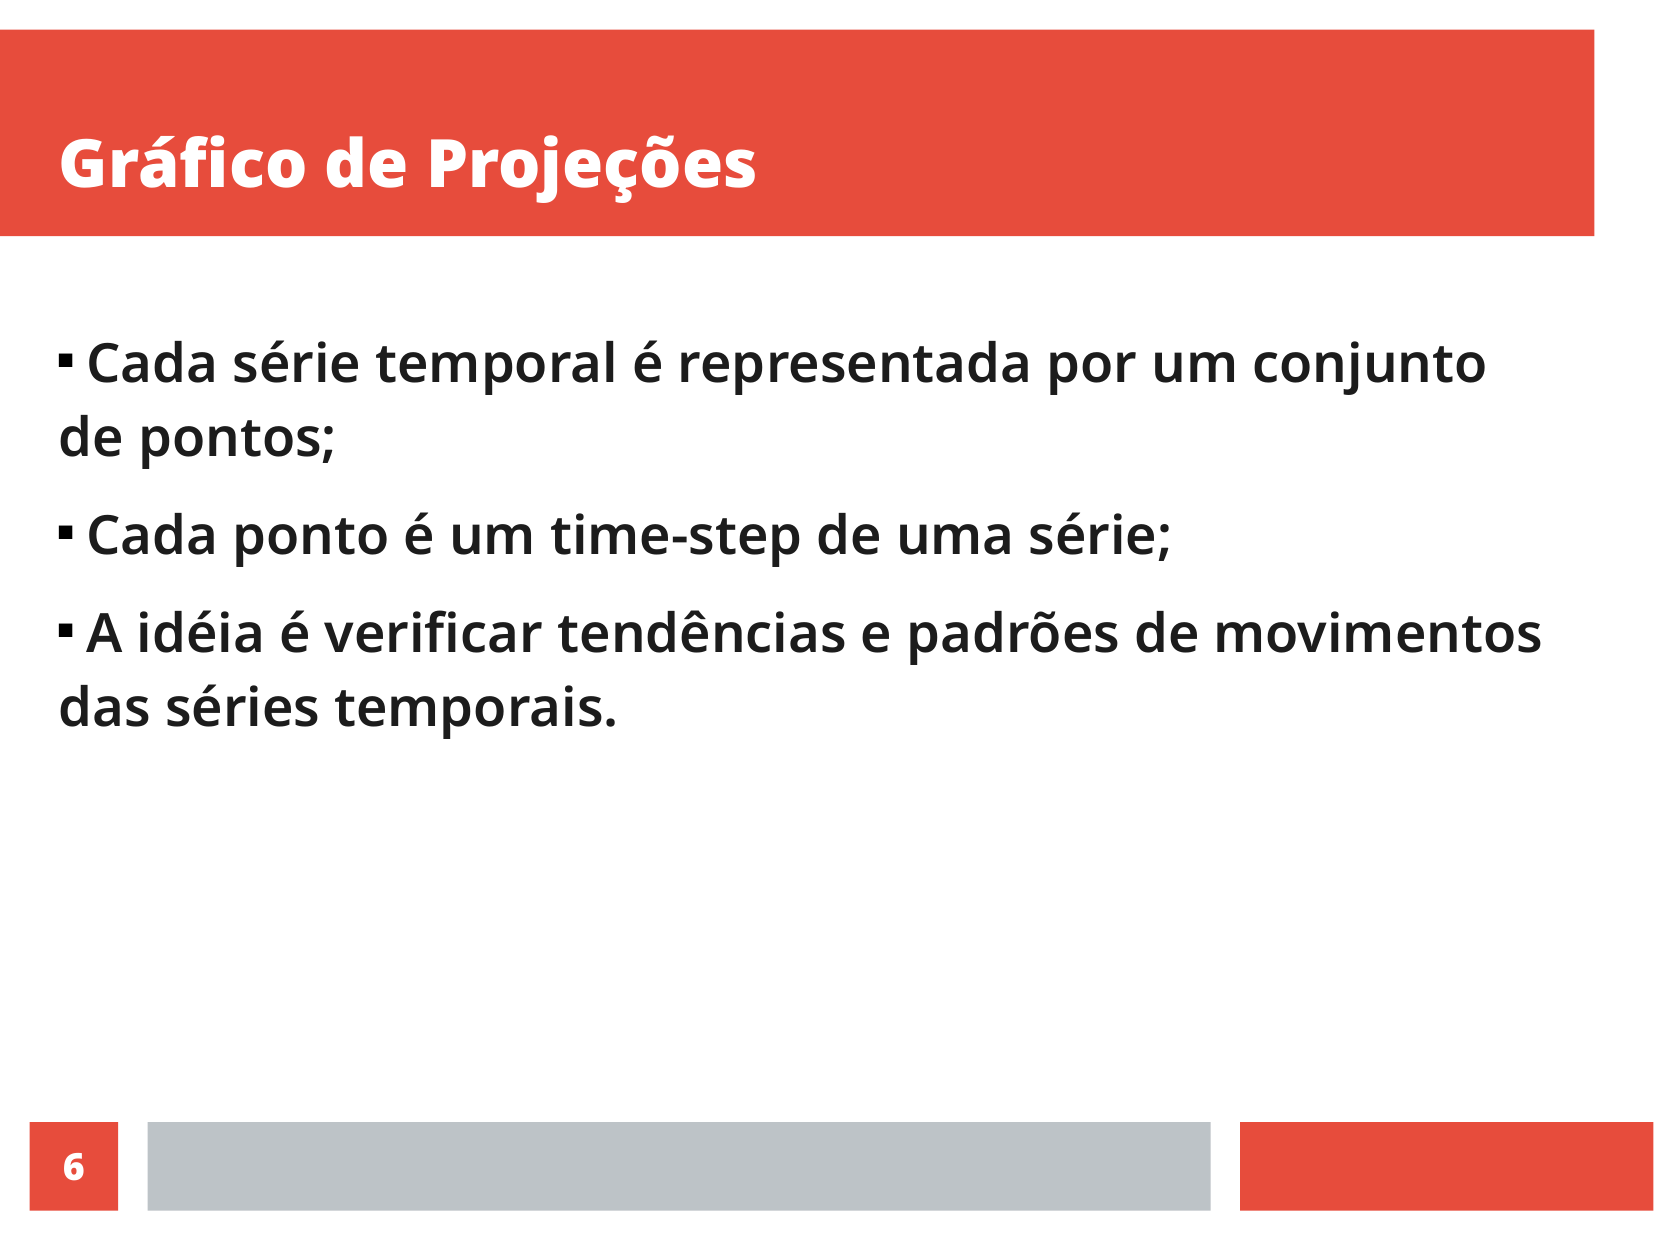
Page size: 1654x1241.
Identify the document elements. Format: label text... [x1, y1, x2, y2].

list Cada série temporal é representada por um conjunto de pontos; Cada ponto é um time-step de uma série; A idéia é verificar tendências e padrões de movimentos das séries temporais. [59, 324, 1565, 1093]
title Gráfico de Projeções [59, 59, 1595, 207]
